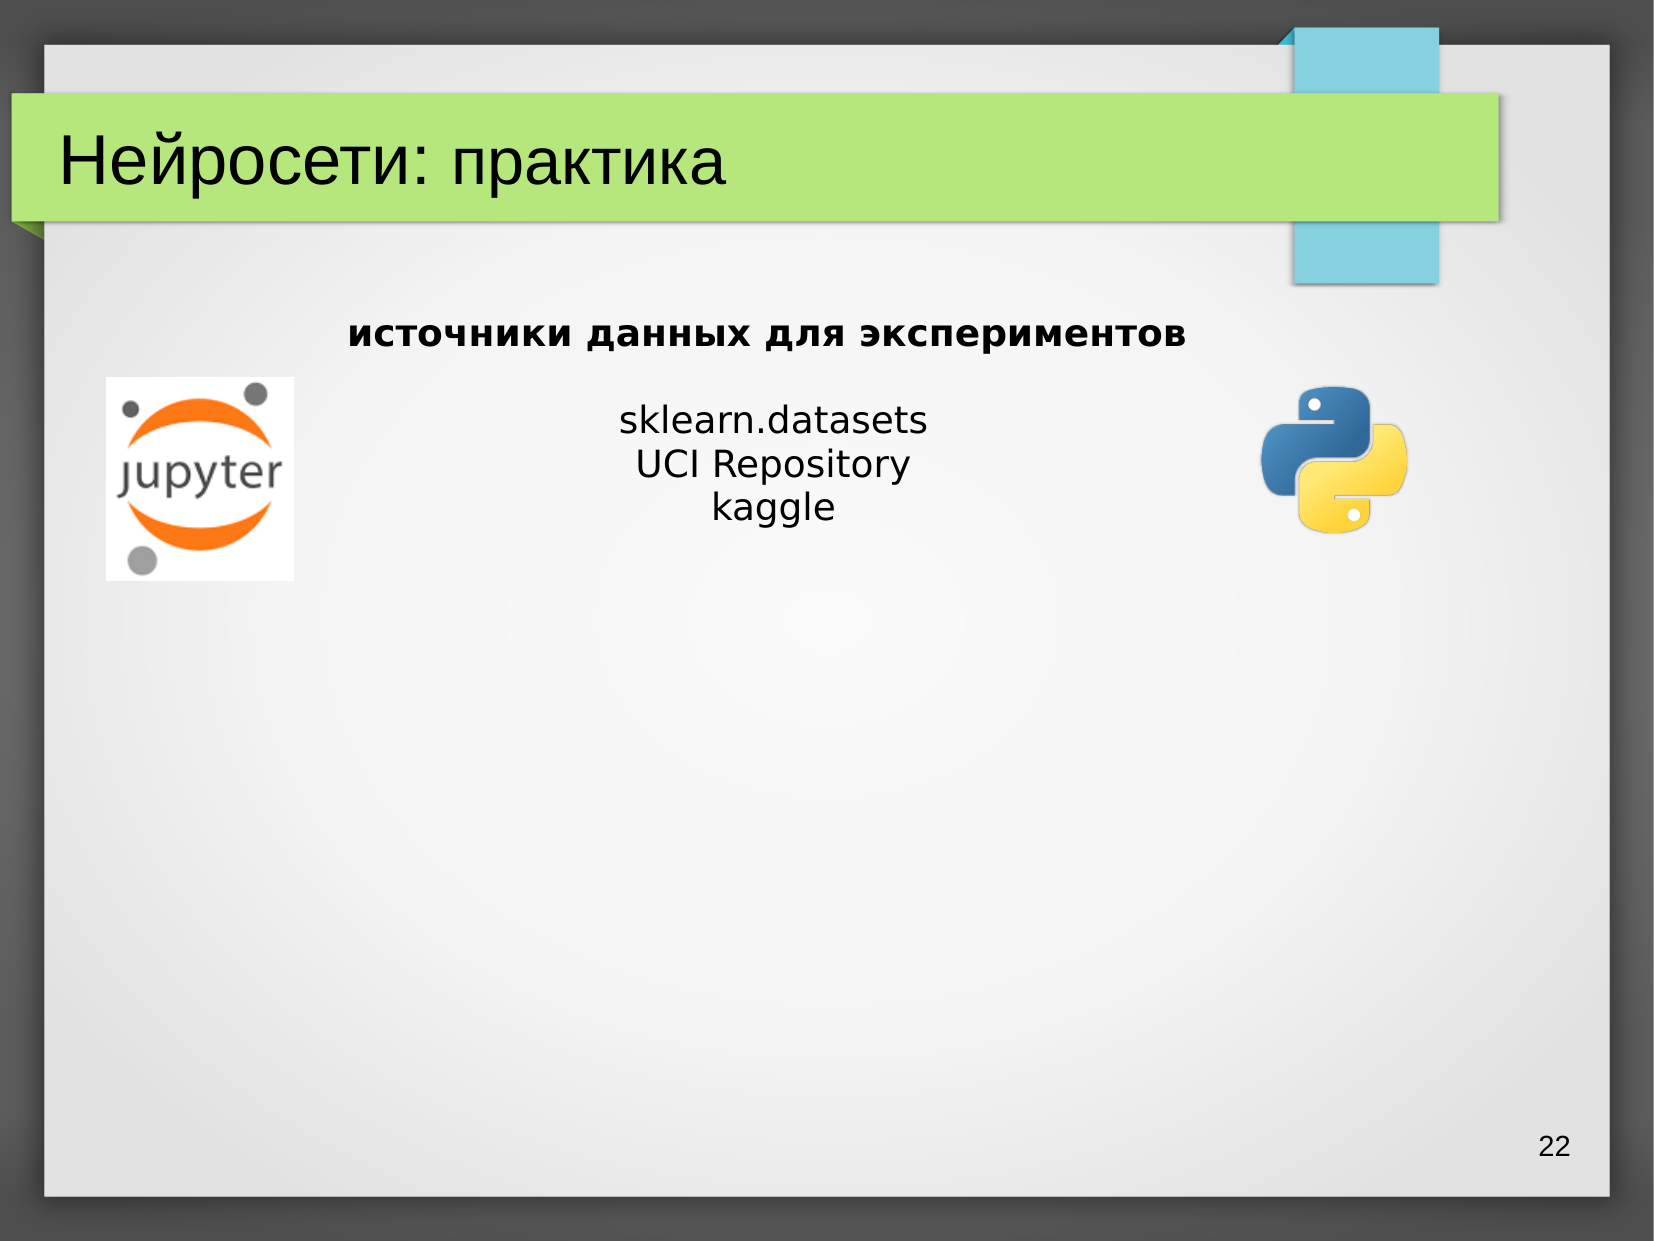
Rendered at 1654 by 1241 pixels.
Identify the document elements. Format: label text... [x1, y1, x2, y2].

title Нейросети: практика [59, 108, 1288, 212]
text_box источники данных для экспериментов sklearn.datasets UCI Repository kaggle [283, 304, 1264, 1016]
picture [0, 0, 1654, 1241]
